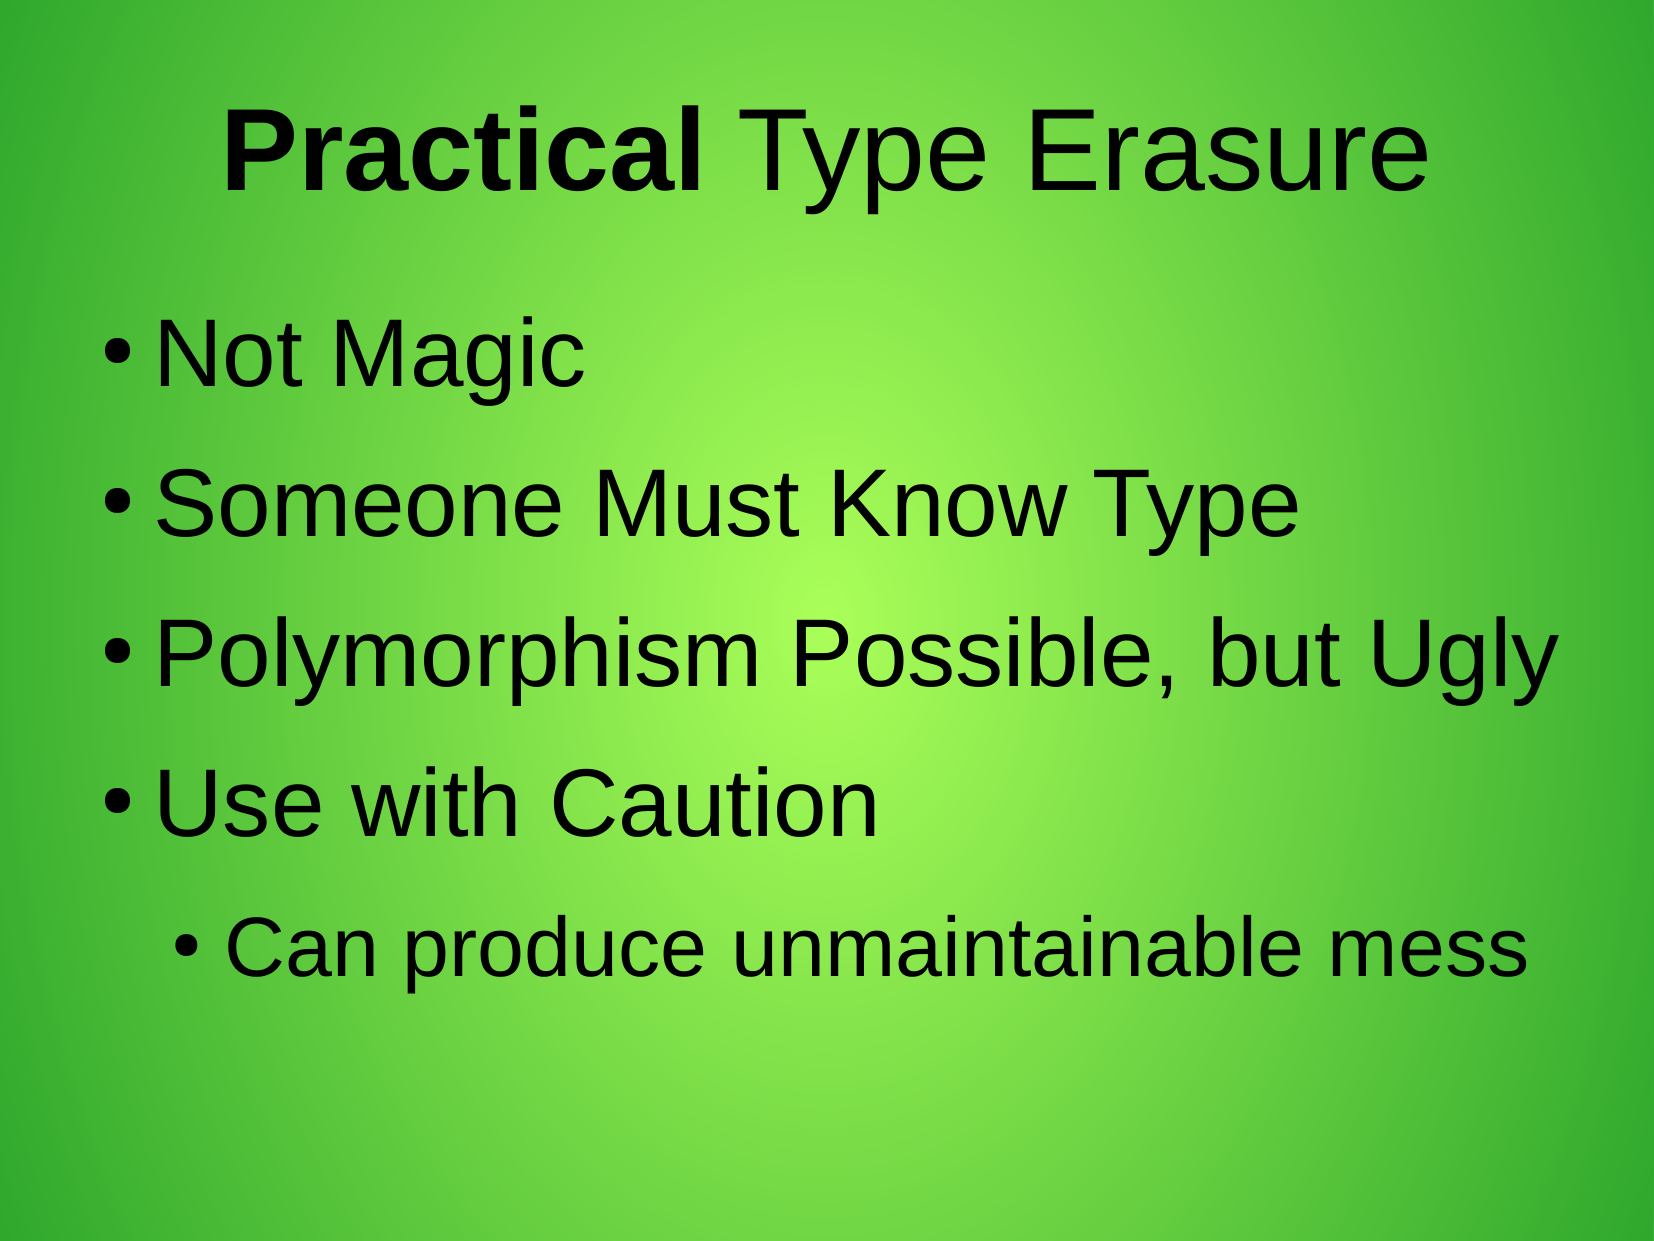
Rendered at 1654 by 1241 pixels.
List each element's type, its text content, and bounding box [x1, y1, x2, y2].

title Practical Type Erasure [82, 47, 1571, 252]
list Not Magic Someone Must Know Type Polymorphism Possible, but Ugly Use with Caution Can produce unmaintainable mess [82, 299, 1571, 1019]
